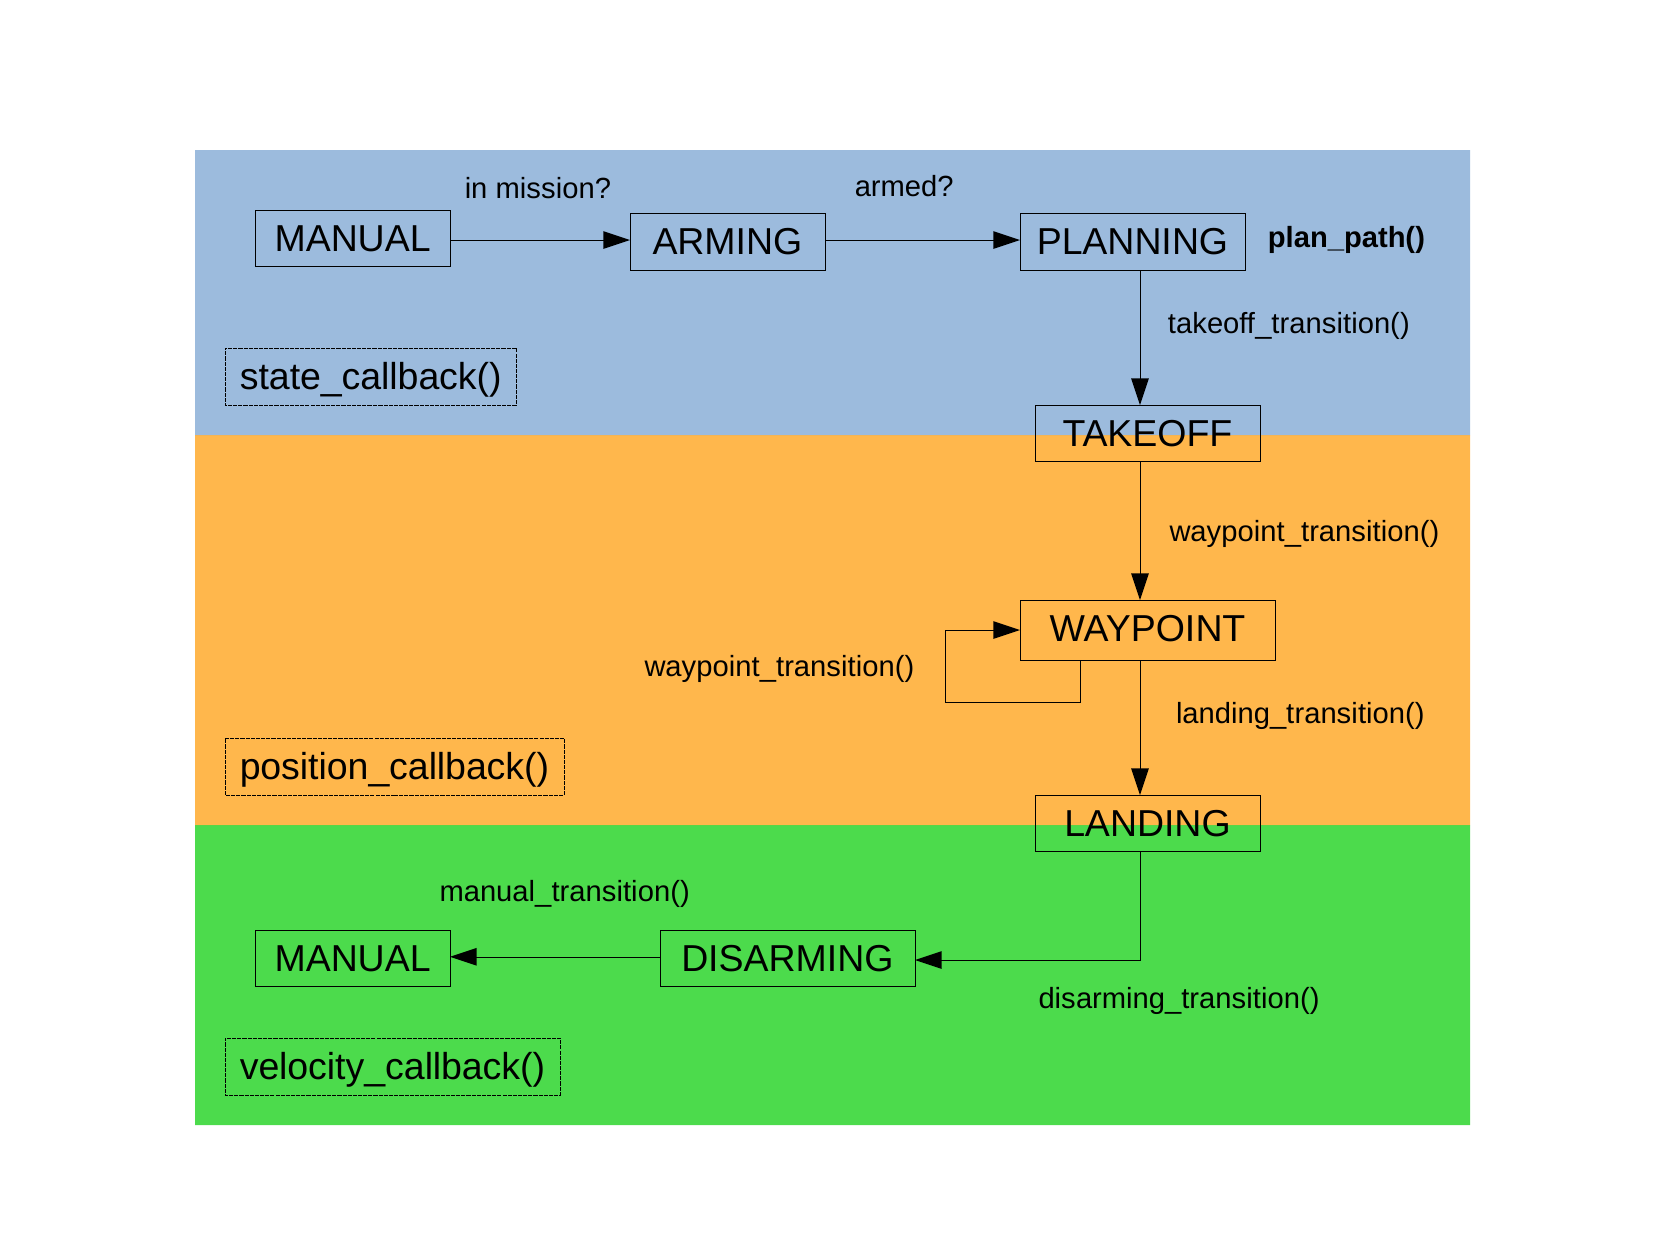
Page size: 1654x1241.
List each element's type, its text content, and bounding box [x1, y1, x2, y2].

text_box waypoint_transition() [629, 642, 931, 691]
text_box waypoint_transition() [1154, 507, 1456, 556]
text_box velocity_callback() [225, 1038, 561, 1096]
text_box state_callback() [225, 348, 517, 406]
text_box WAYPOINT [1020, 600, 1276, 661]
text_box position_callback() [225, 738, 565, 796]
text_box LANDING [1035, 795, 1261, 852]
text_box in mission? [450, 165, 627, 213]
text_box ARMING [630, 213, 826, 271]
text_box disarming_transition() [1023, 975, 1336, 1023]
text_box DISARMING [660, 930, 916, 987]
text_box TAKEOFF [1035, 405, 1261, 462]
text_box MANUAL [255, 930, 451, 987]
text_box PLANNING [1020, 213, 1246, 271]
text_box armed? [840, 162, 969, 211]
text_box landing_transition() [1161, 690, 1441, 738]
text_box manual_transition() [424, 867, 706, 916]
text_box MANUAL [255, 210, 451, 267]
text_box [195, 150, 1471, 1126]
text_box takeoff_transition() [1153, 300, 1426, 348]
text_box plan_path() [1253, 213, 1441, 261]
